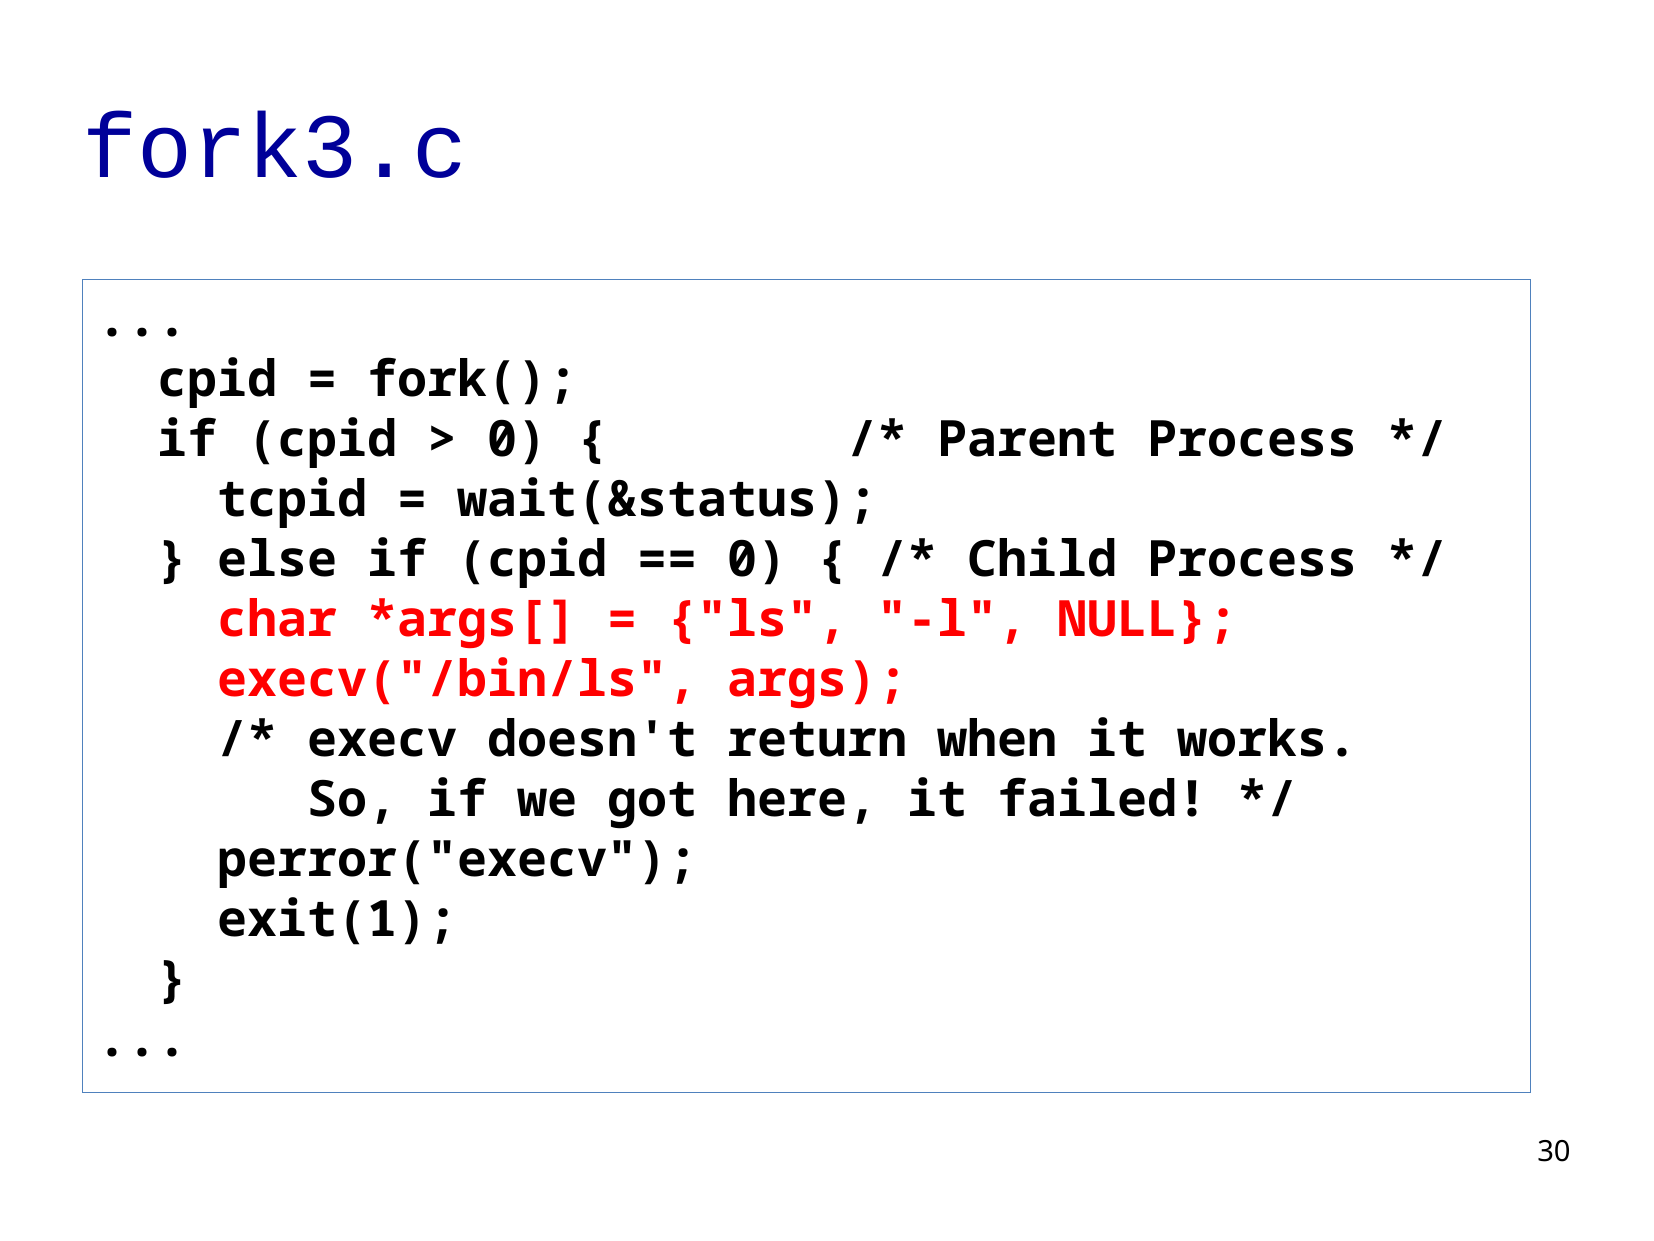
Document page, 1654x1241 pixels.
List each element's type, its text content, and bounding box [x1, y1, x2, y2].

text_box ... cpid = fork(); if (cpid > 0) { /* Parent Process */ tcpid = wait(&status); } else if (cpid == 0) { /* Child Process */ char *args[] = {"ls", "-l", NULL}; execv("/bin/ls", args); /* execv doesn't return when it works. So, if we got here, it failed! */ perror("execv"); exit(1); } ... [82, 279, 1531, 1093]
title fork3.c [82, 49, 1571, 257]
